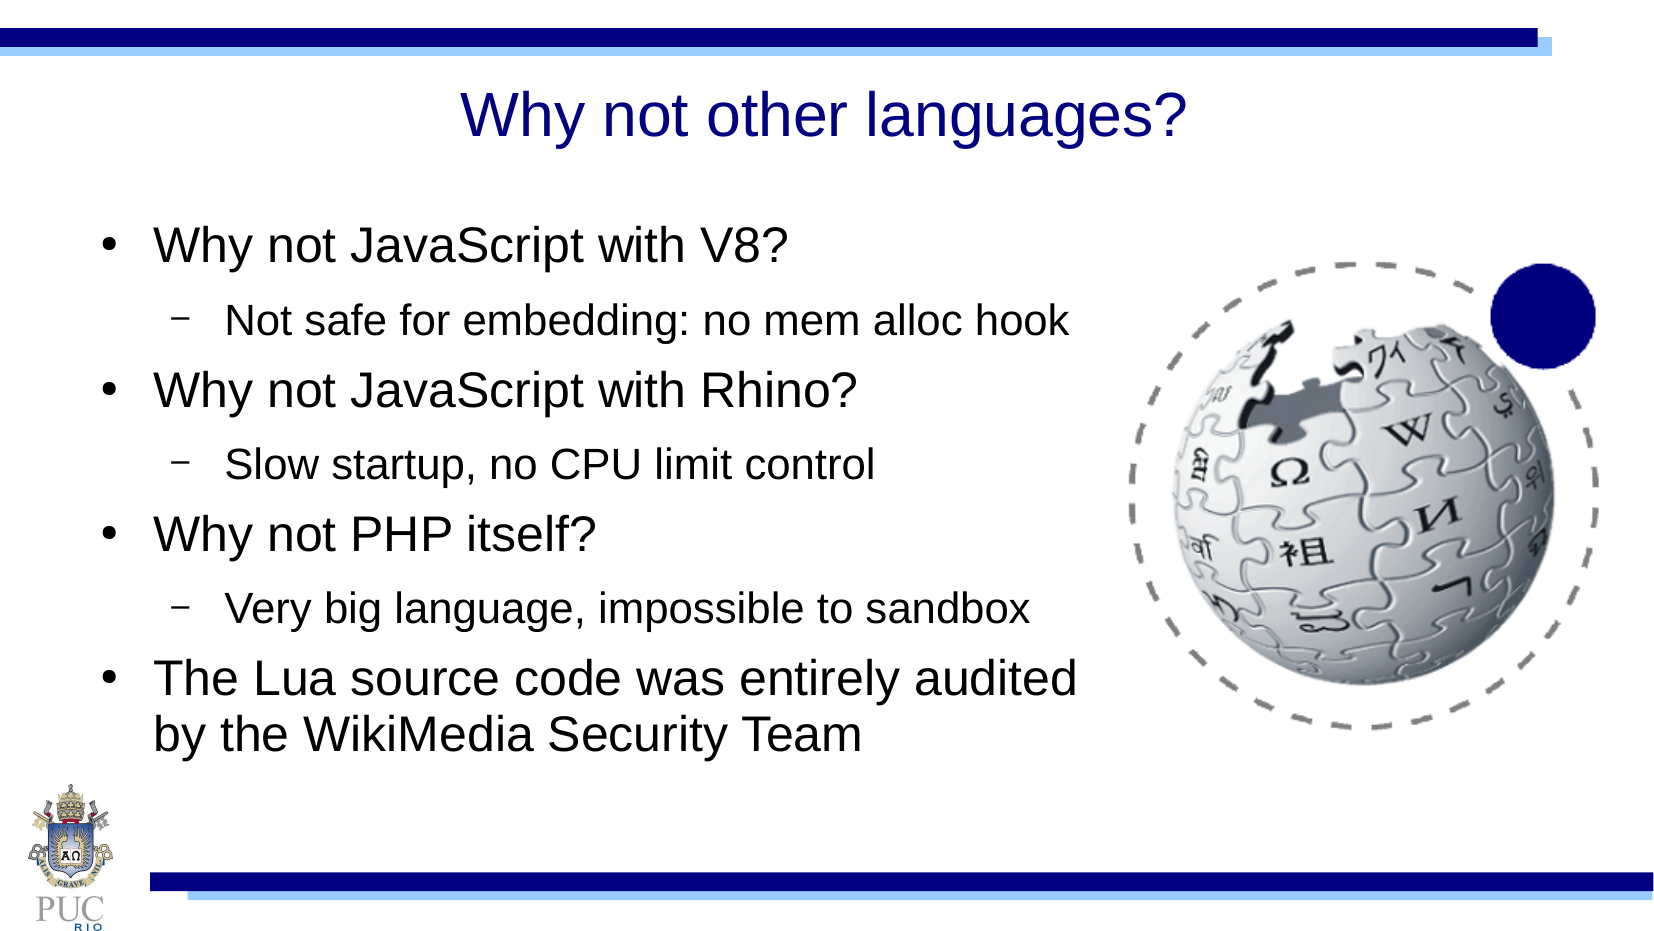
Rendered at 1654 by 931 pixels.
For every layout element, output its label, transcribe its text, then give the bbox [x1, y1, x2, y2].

picture [1087, 214, 1624, 751]
picture [28, 784, 113, 931]
title Why not other languages? [37, 37, 1613, 193]
list Why not JavaScript with V8? Not safe for embedding: no mem alloc hook Why not JavaScript with Rhino? Slow startup, no CPU limit control Why not PHP itself? Very big language, impossible to sandbox The Lua source code was entirely audited by the WikiMedia Security Team [82, 217, 1126, 763]
